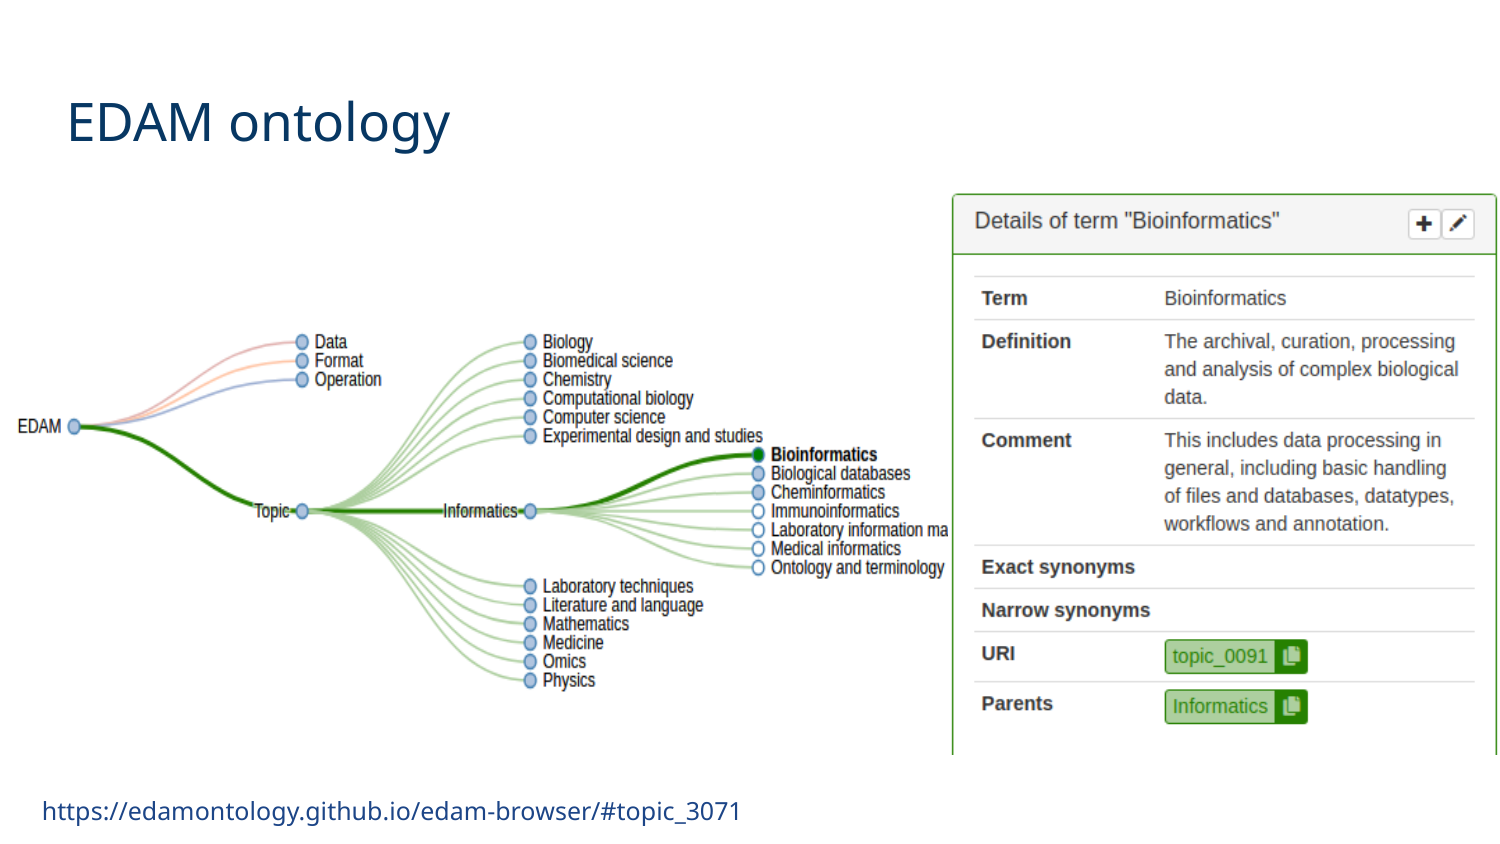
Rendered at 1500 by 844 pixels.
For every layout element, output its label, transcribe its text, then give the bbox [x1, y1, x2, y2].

text_box https://edamontology.github.io/edam-browser/#topic_3071 [26, 793, 931, 828]
picture [0, 191, 1500, 770]
title EDAM ontology [51, 72, 1449, 167]
